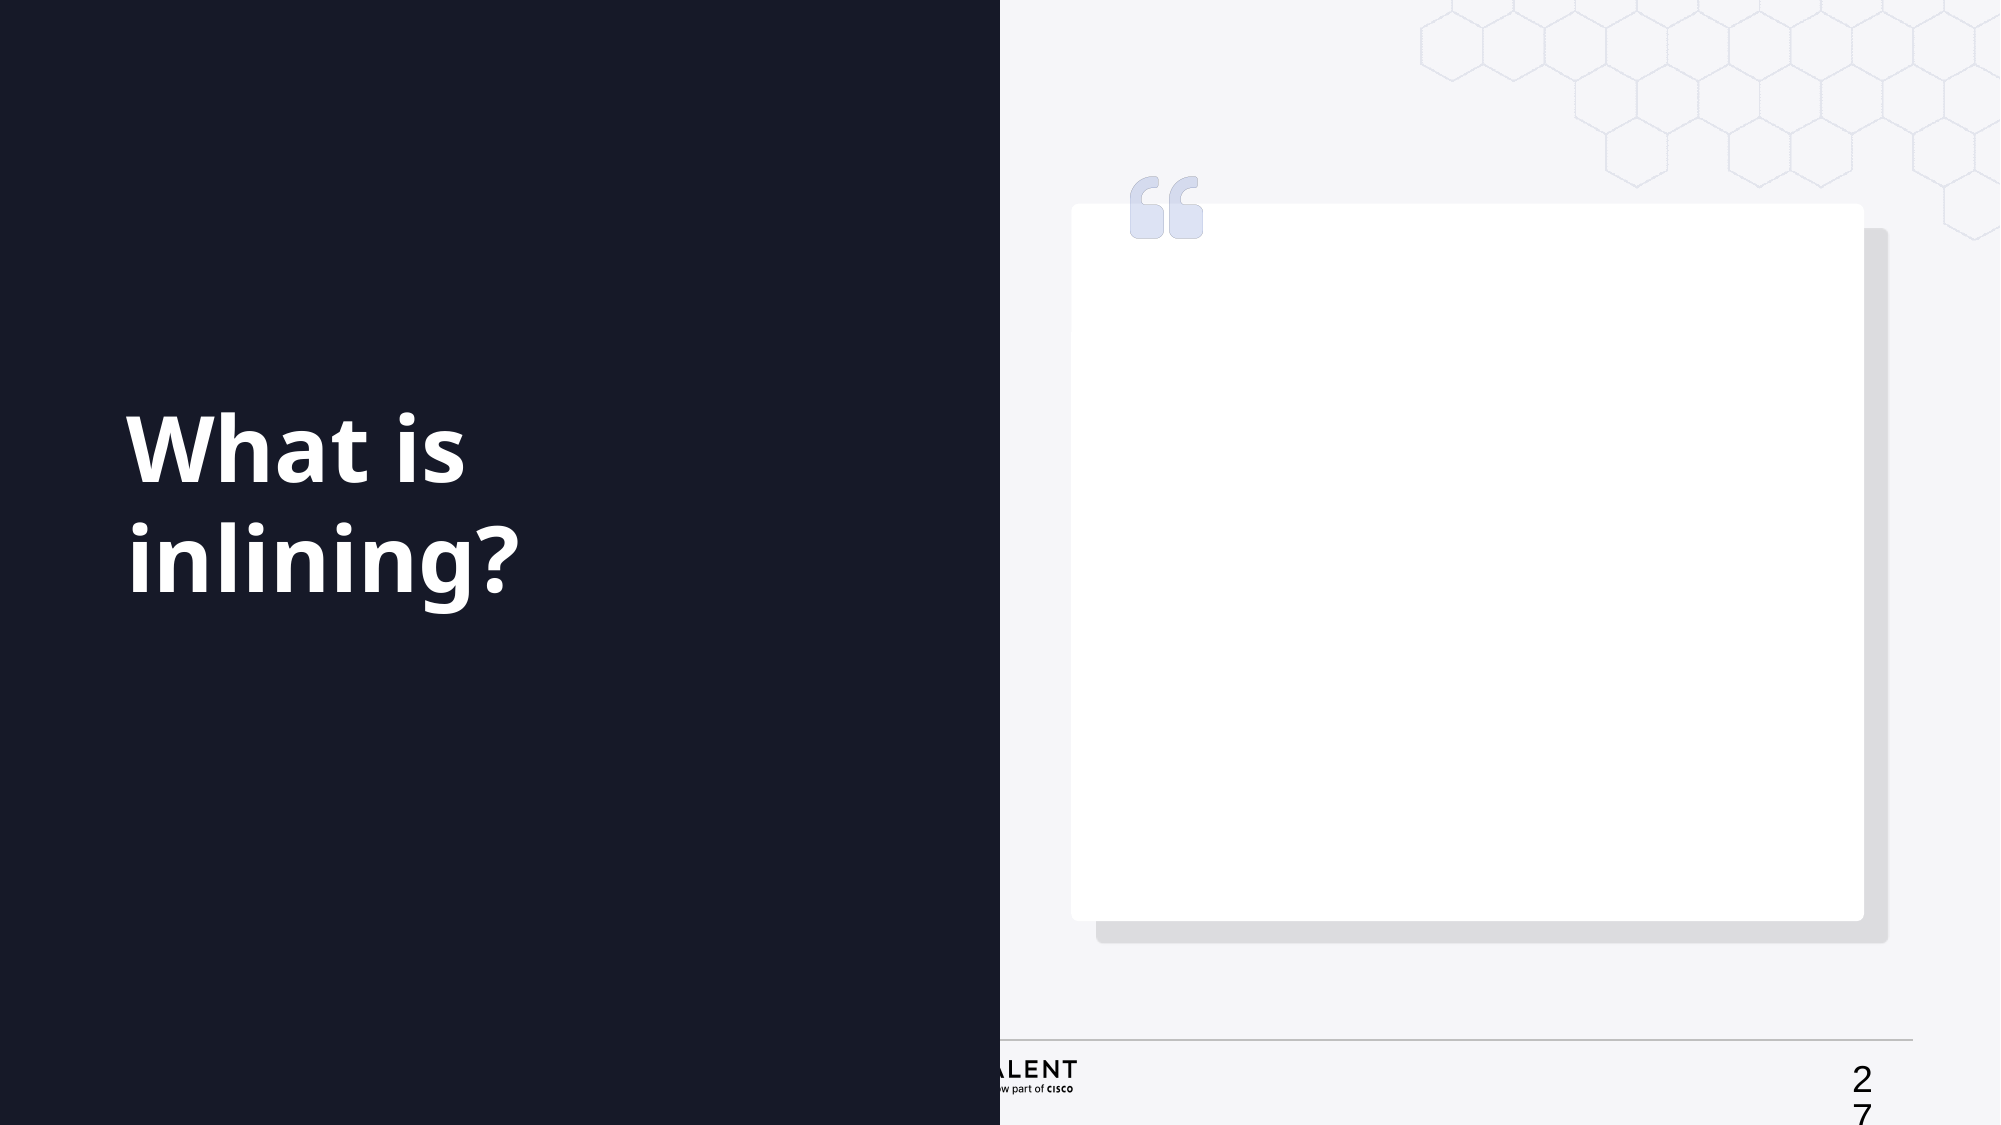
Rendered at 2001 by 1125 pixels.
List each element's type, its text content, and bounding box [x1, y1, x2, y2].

list What is inlining? [110, 383, 871, 621]
picture [1000, 0, 2000, 1125]
